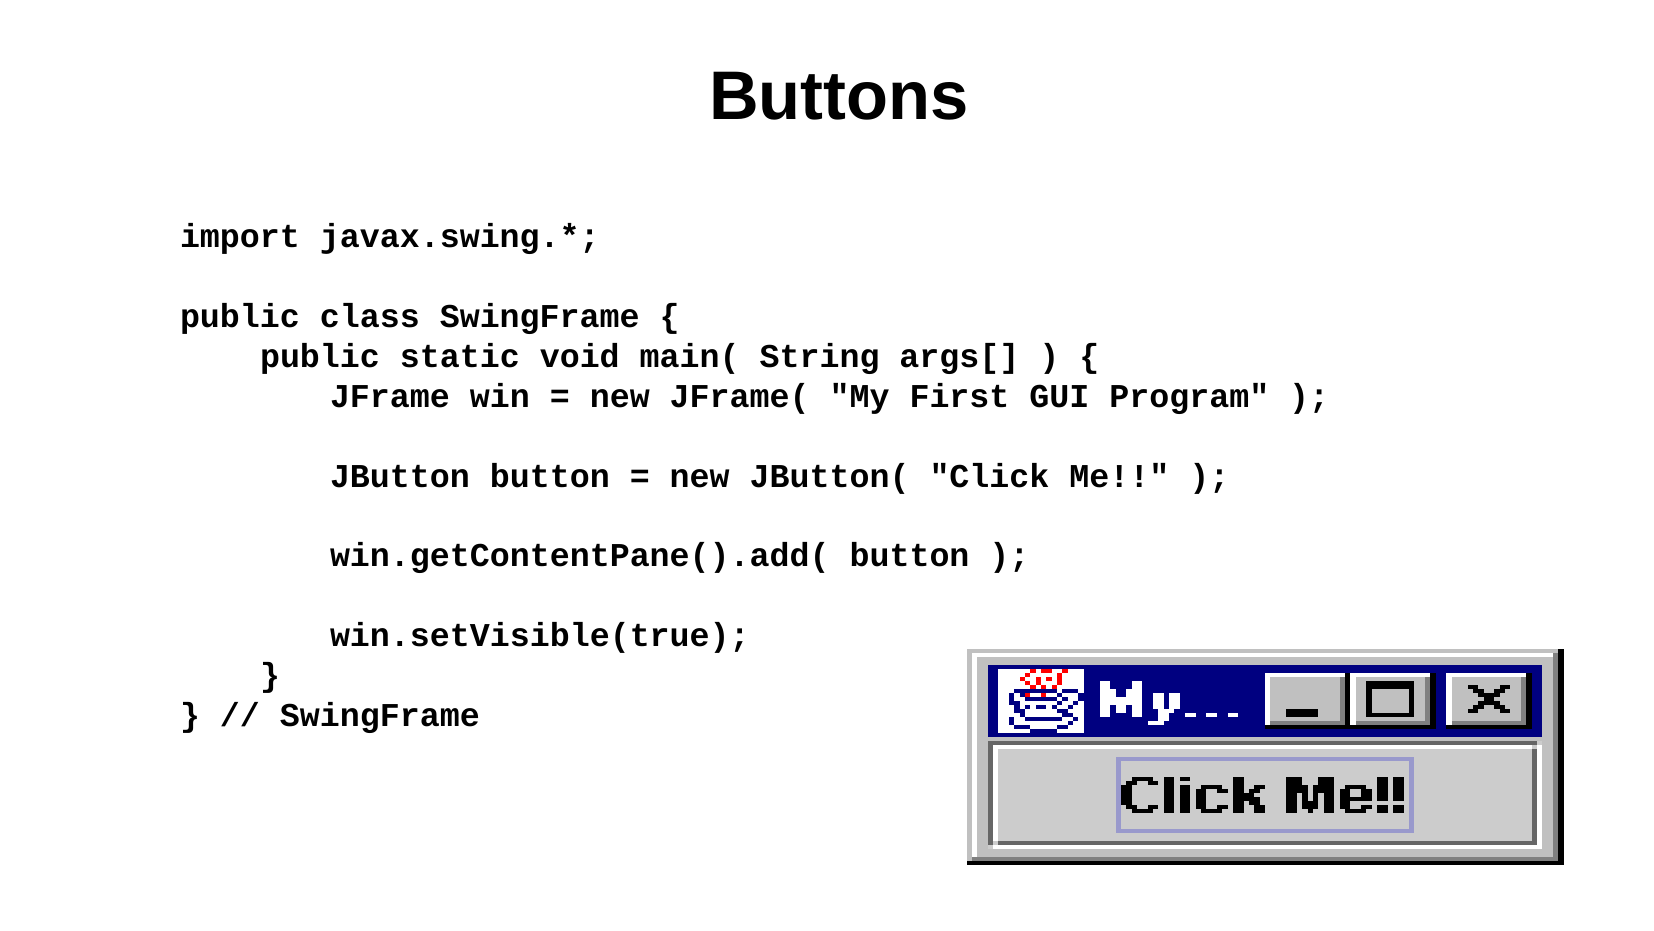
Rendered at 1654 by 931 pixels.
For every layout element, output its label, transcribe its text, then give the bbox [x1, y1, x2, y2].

title Buttons [82, 37, 1571, 147]
picture [967, 649, 1564, 865]
text_box import javax.swing.*; public class SwingFrame { public static void main( String args[] ) { JFrame win = new JFrame( "My First GUI Program" ); JButton button = new JButton( "Click Me!!" ); win.getContentPane().add( button ); win.setVisible(true); } } // SwingFrame [165, 206, 1345, 742]
